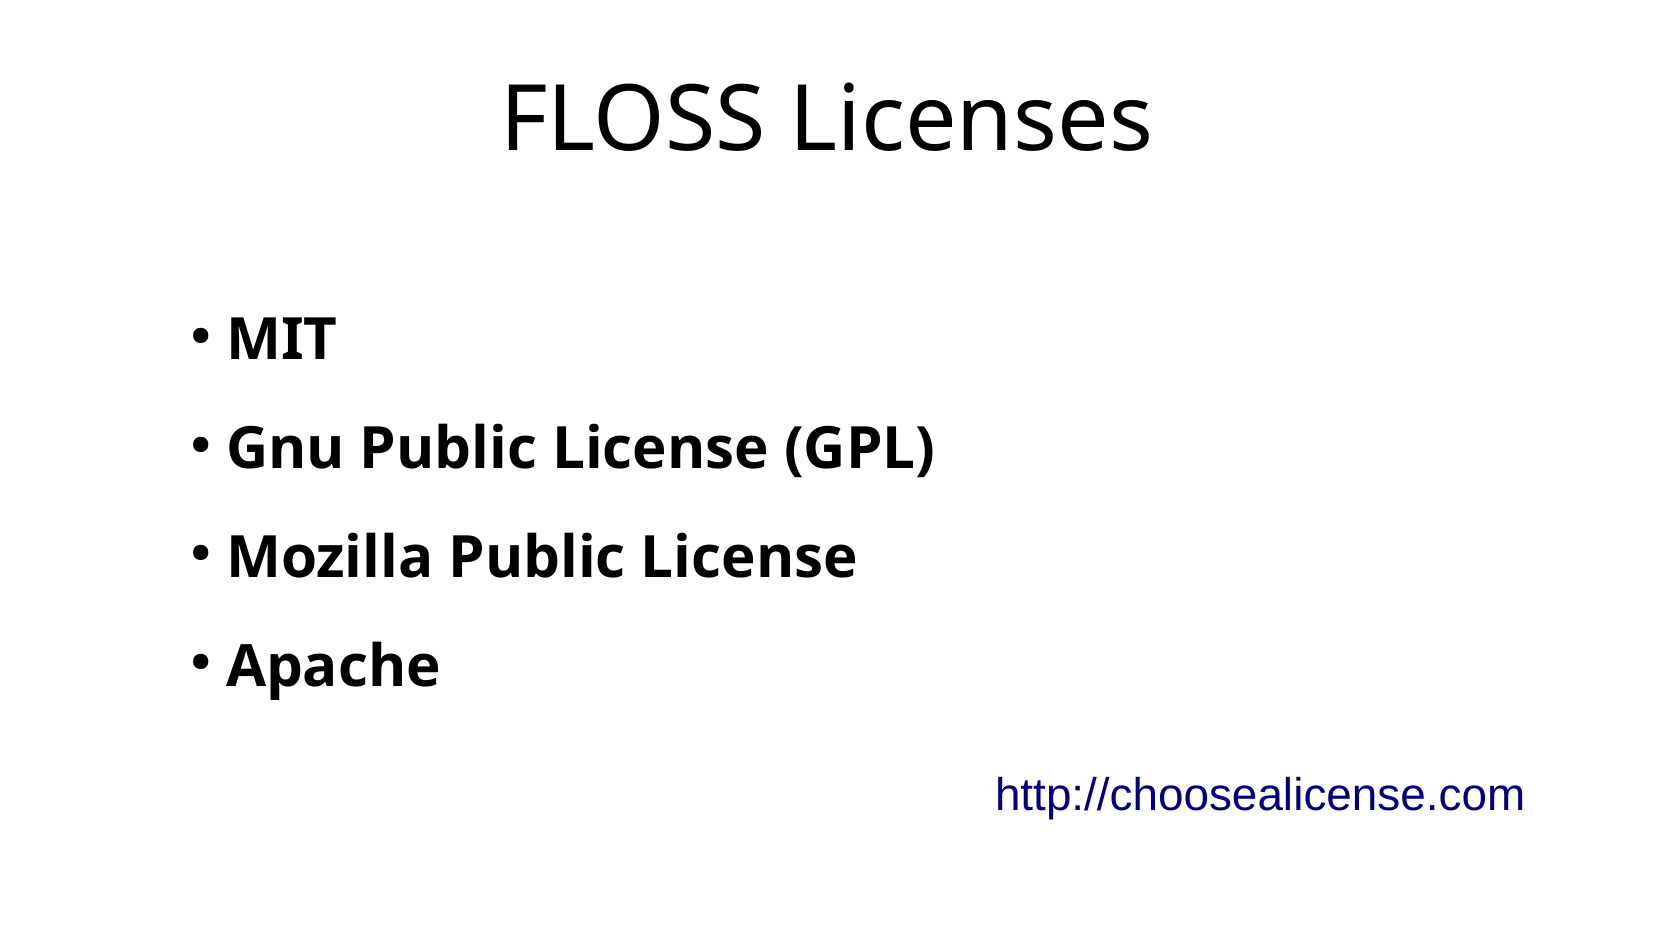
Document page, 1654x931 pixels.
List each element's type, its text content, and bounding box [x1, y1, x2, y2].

title FLOSS Licenses [82, 37, 1571, 193]
text_box http://choosealicense.com [980, 761, 1654, 856]
list MIT Gnu Public License (GPL) Mozilla Public License Apache [190, 177, 1520, 709]
